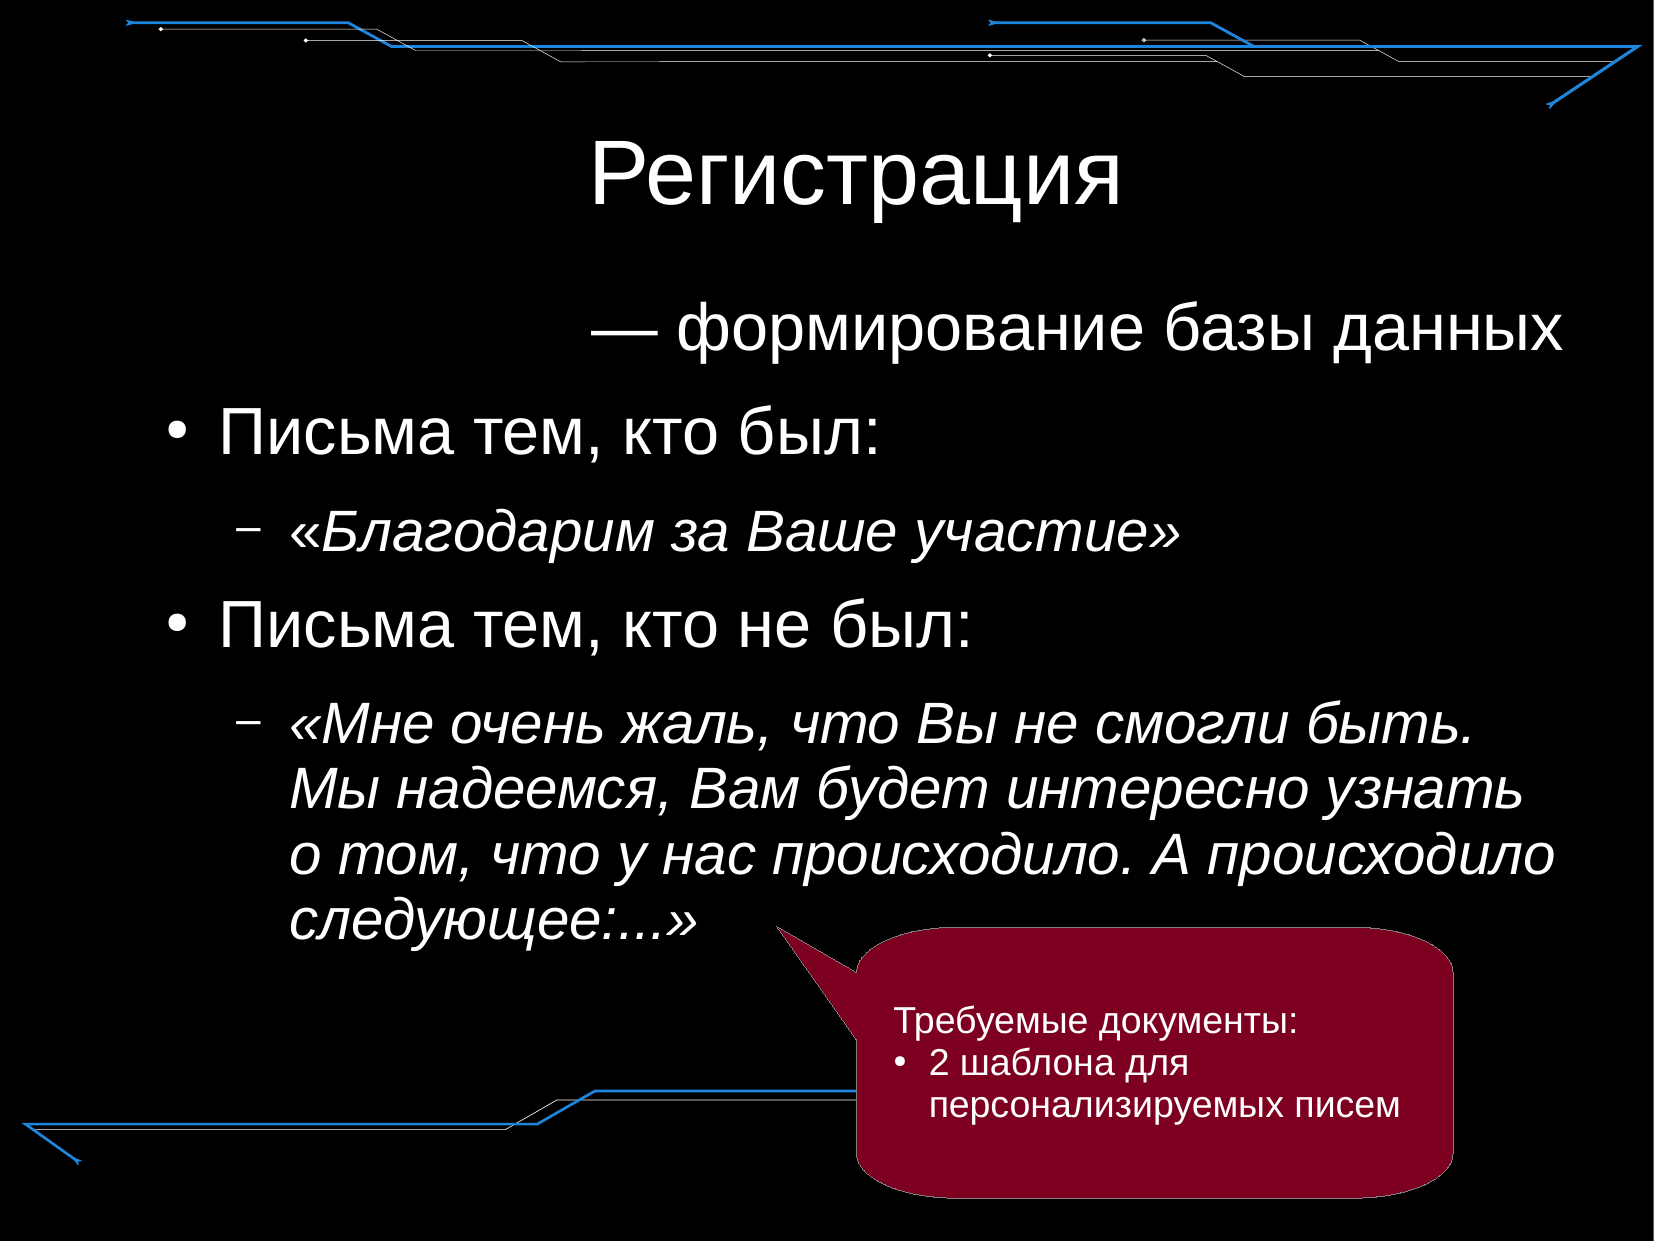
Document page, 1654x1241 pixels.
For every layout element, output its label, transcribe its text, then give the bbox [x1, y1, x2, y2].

text_box Требуемые документы: 2 шаблона для персонализируемых писем [776, 926, 1454, 1199]
title Регистрация [147, 84, 1565, 262]
list — формирование базы данных Письма тем, кто был: «Благодарим за Ваше участие» Письма тем, кто не был: «Мне очень жаль, что Вы не смогли быть. Мы надеемся, Вам будет интересно узнать о том, что у нас происходило. А происходило следующее:...» [147, 289, 1565, 1010]
